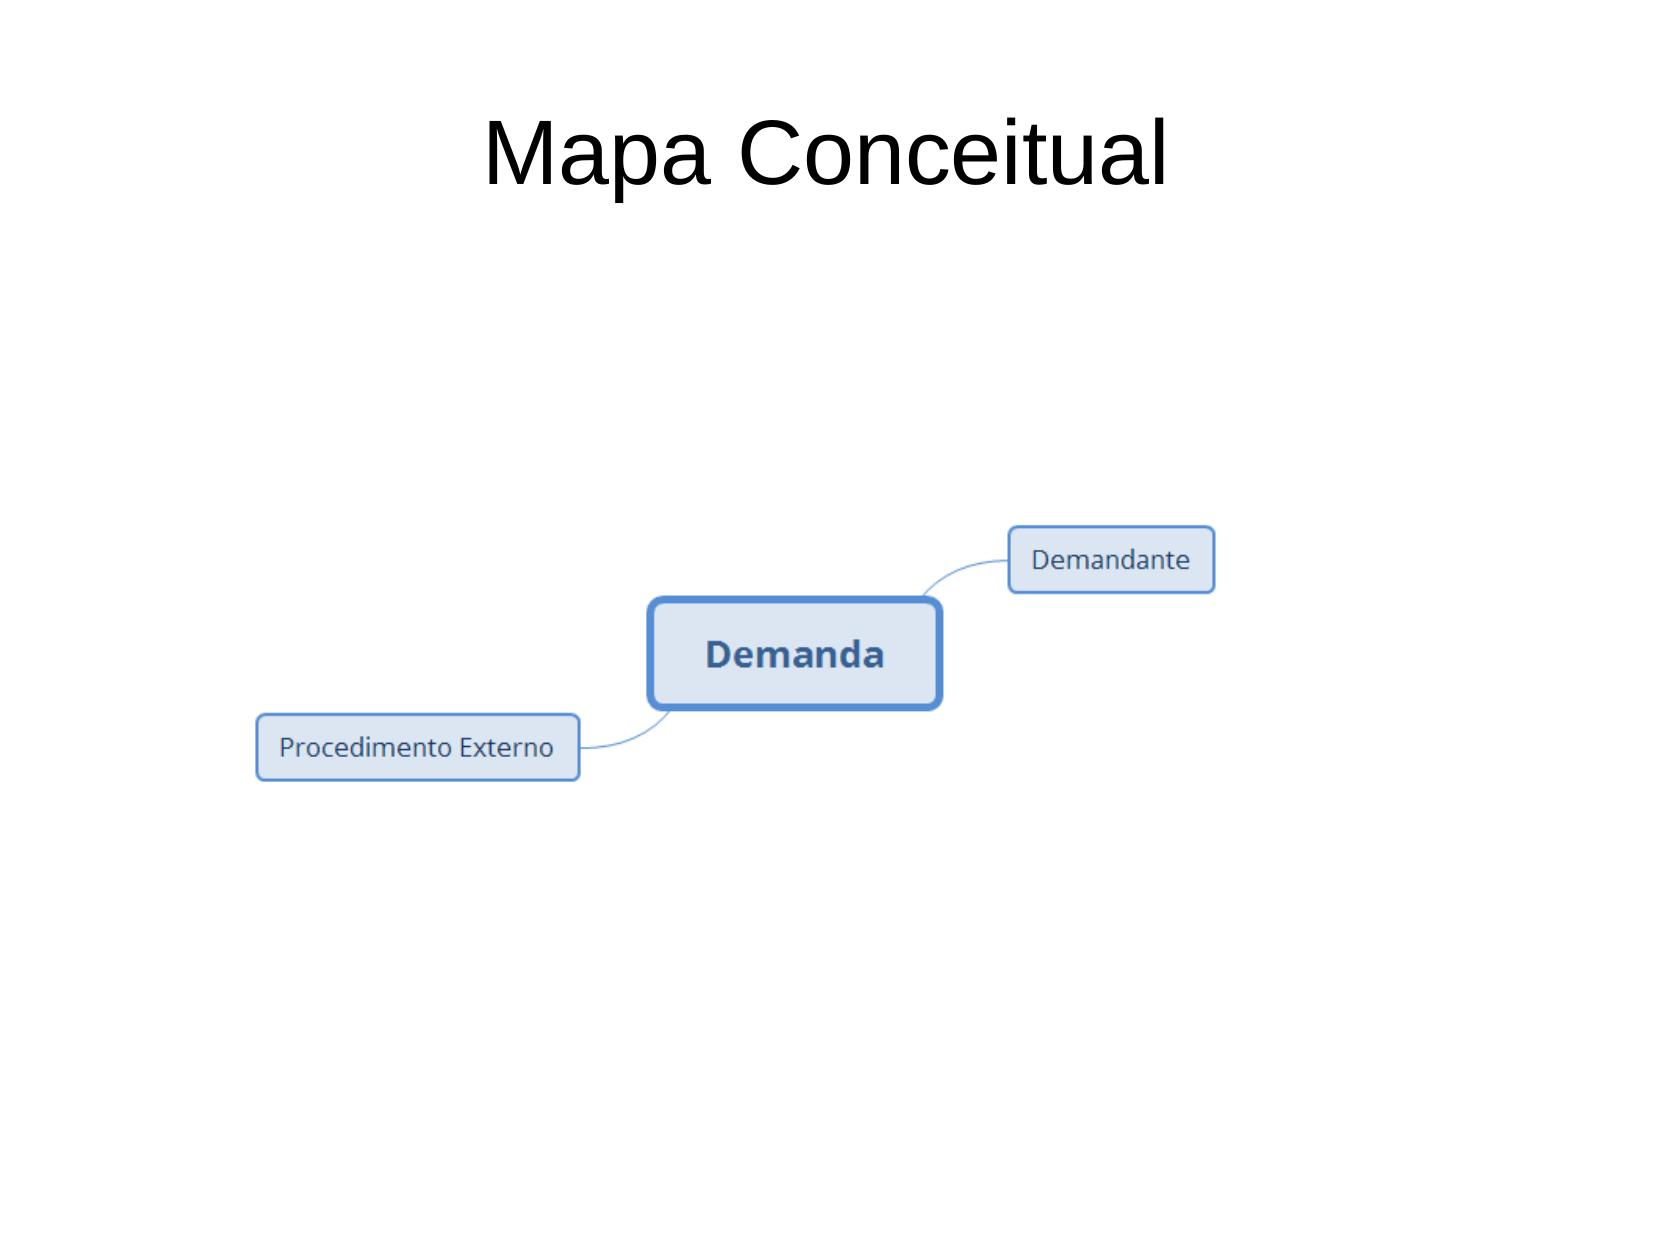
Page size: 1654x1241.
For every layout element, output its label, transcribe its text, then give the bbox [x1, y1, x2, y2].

picture [215, 502, 1258, 807]
title Mapa Conceitual [82, 49, 1571, 257]
